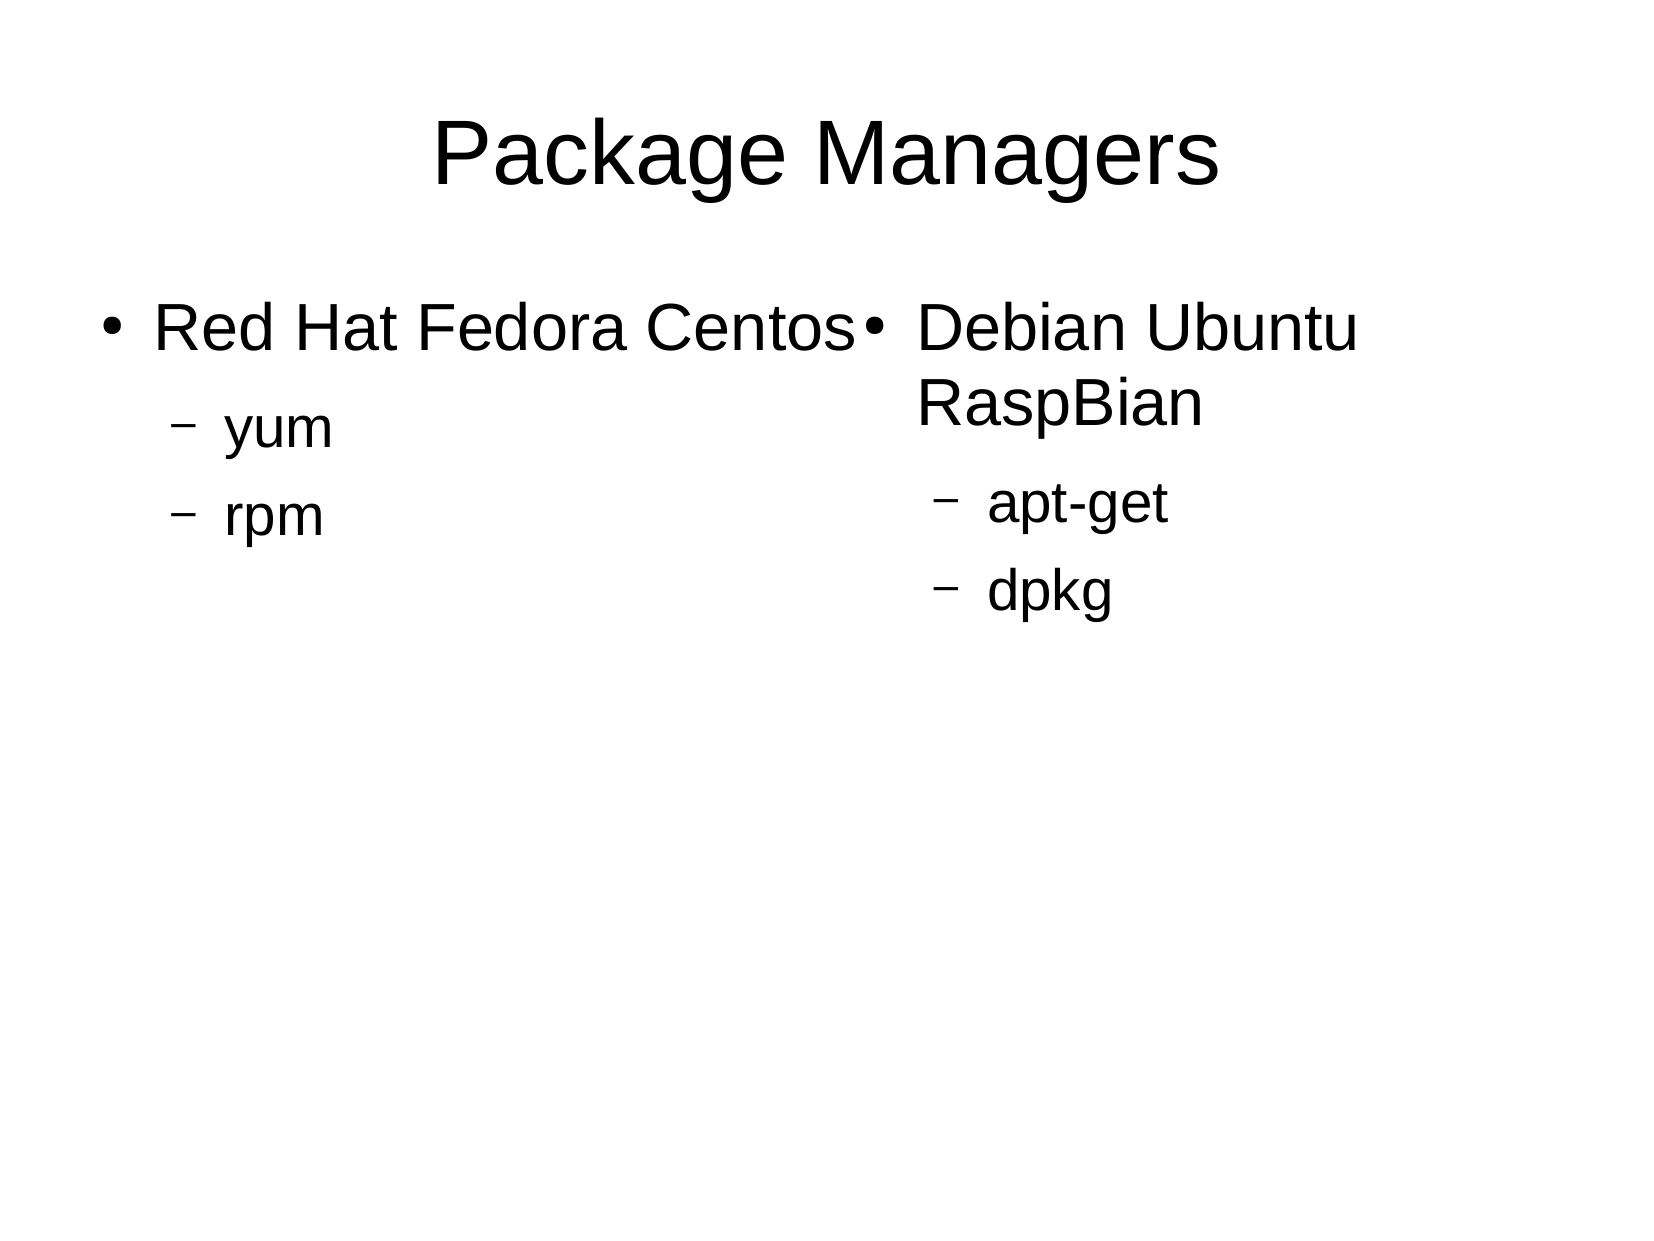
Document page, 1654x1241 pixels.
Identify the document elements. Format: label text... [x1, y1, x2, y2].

title Package Managers [82, 49, 1571, 257]
list Debian Ubuntu RaspBian apt-get dpkg [845, 290, 1572, 1010]
list Red Hat Fedora Centos yum rpm [82, 290, 845, 1010]
